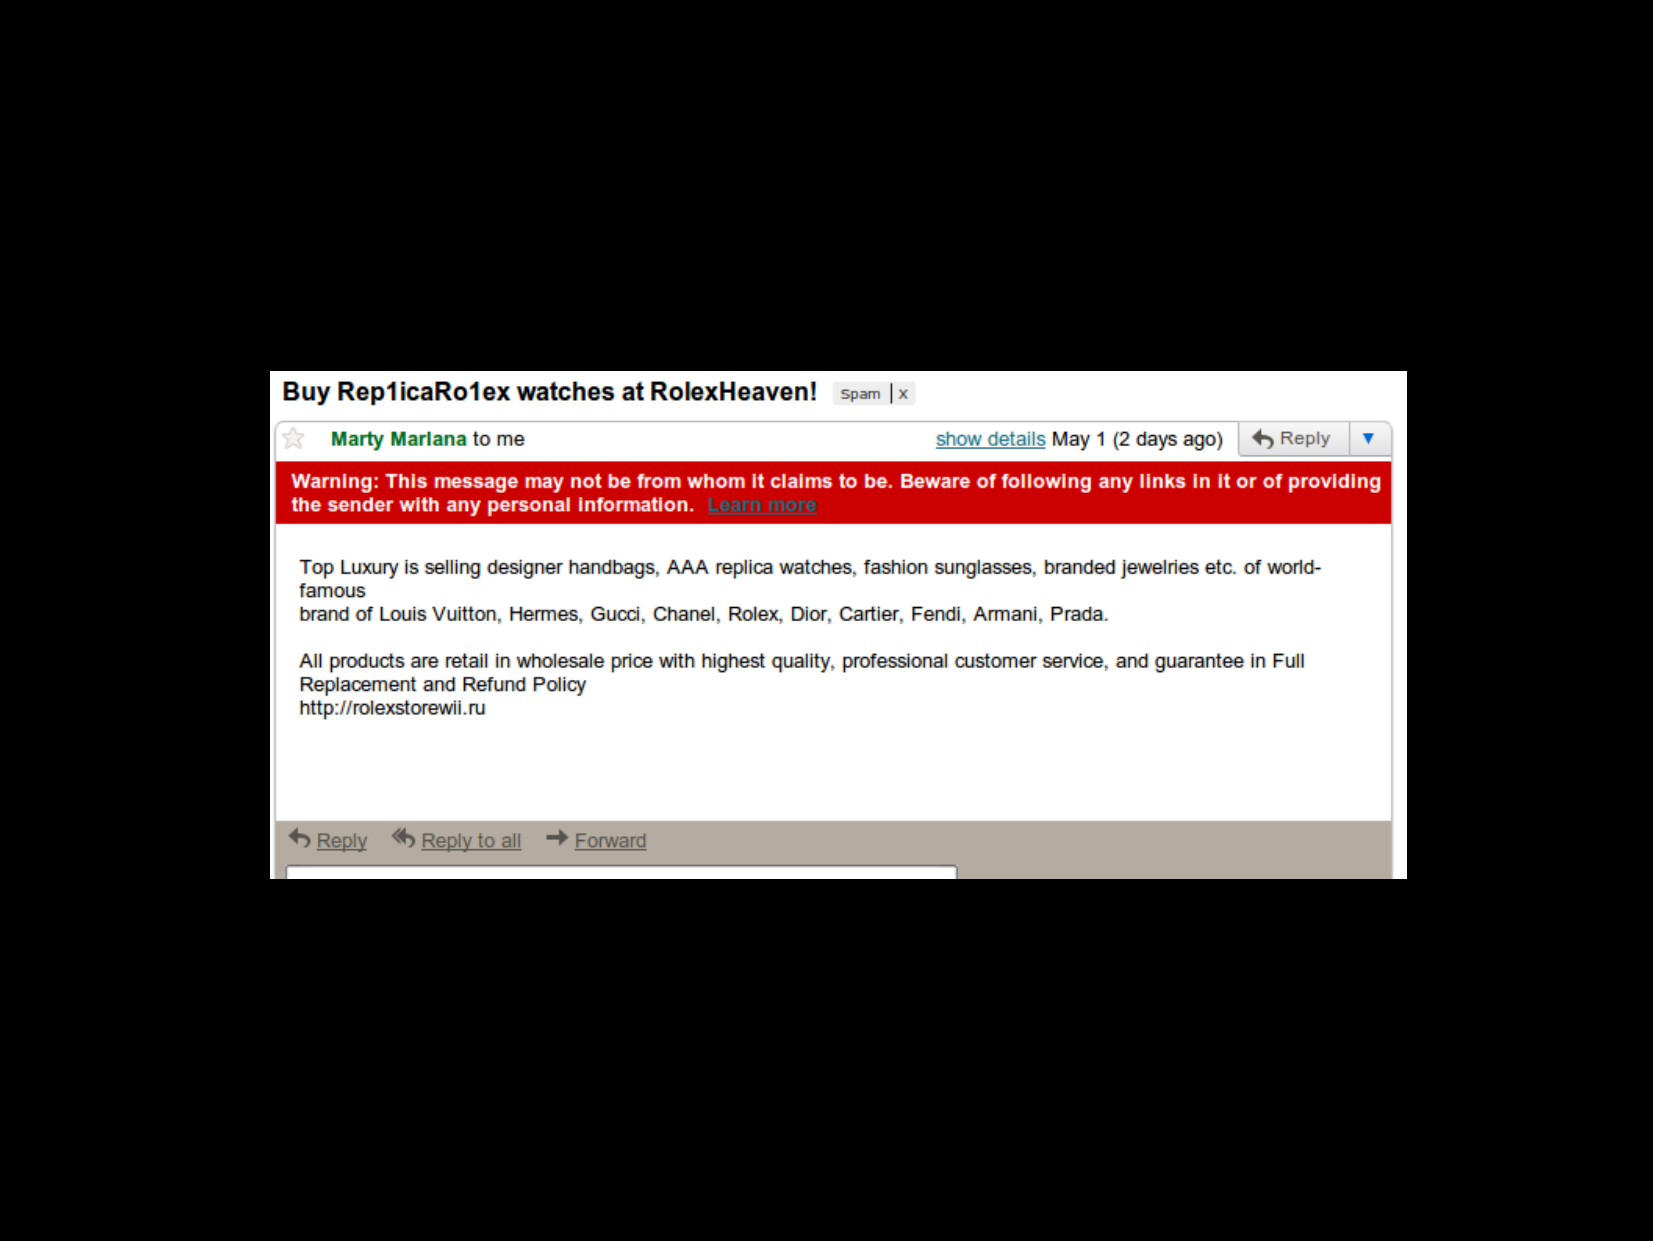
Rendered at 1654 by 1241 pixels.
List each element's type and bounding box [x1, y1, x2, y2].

picture [270, 371, 1407, 879]
